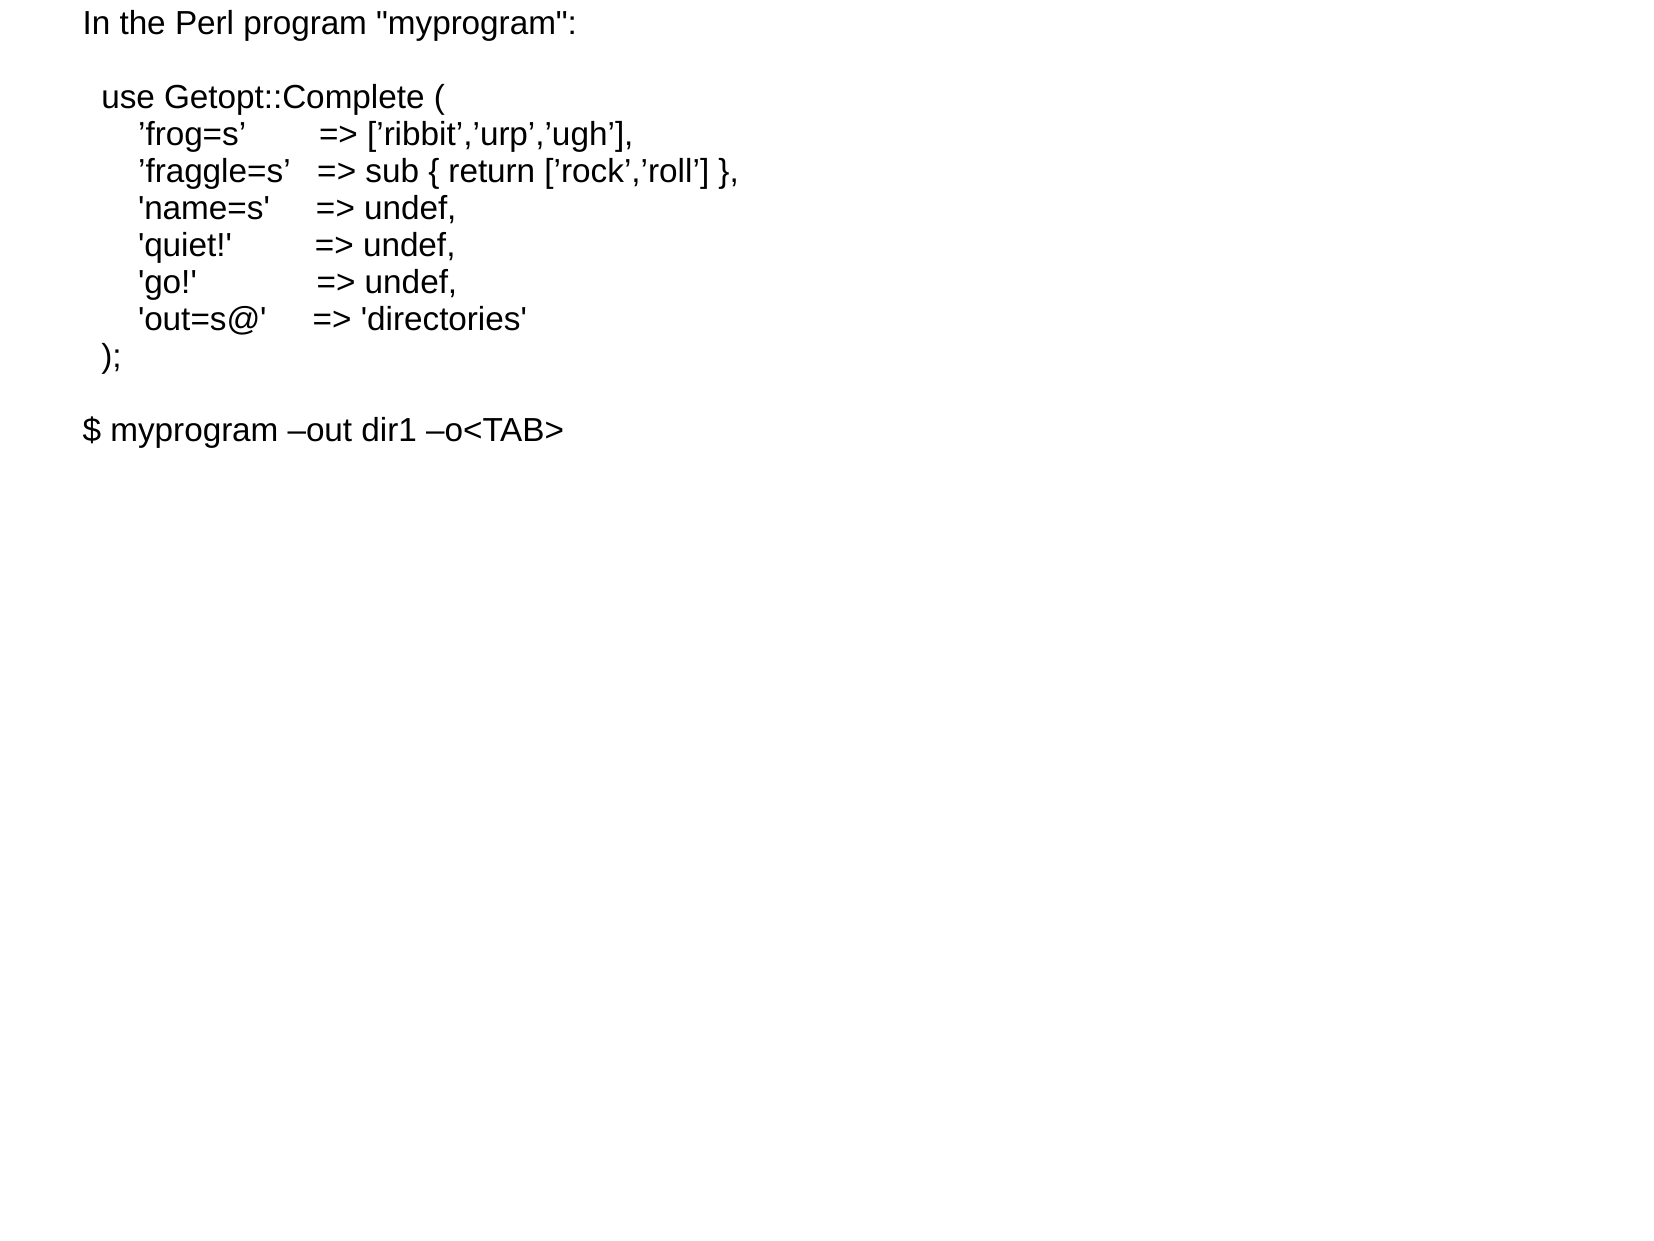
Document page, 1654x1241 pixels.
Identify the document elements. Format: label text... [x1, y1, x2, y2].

subtitle In the Perl program "myprogram": use Getopt::Complete ( ’frog=s’ => [’ribbit’,’urp’,’ugh’], ’fraggle=s’ => sub { return [’rock’,’roll’] }, 'name=s' => undef, 'quiet!' => undef, 'go!' => undef, 'out=s@' => 'directories' ); $ myprogram –out dir1 –o<TAB> [82, 4, 1571, 1064]
